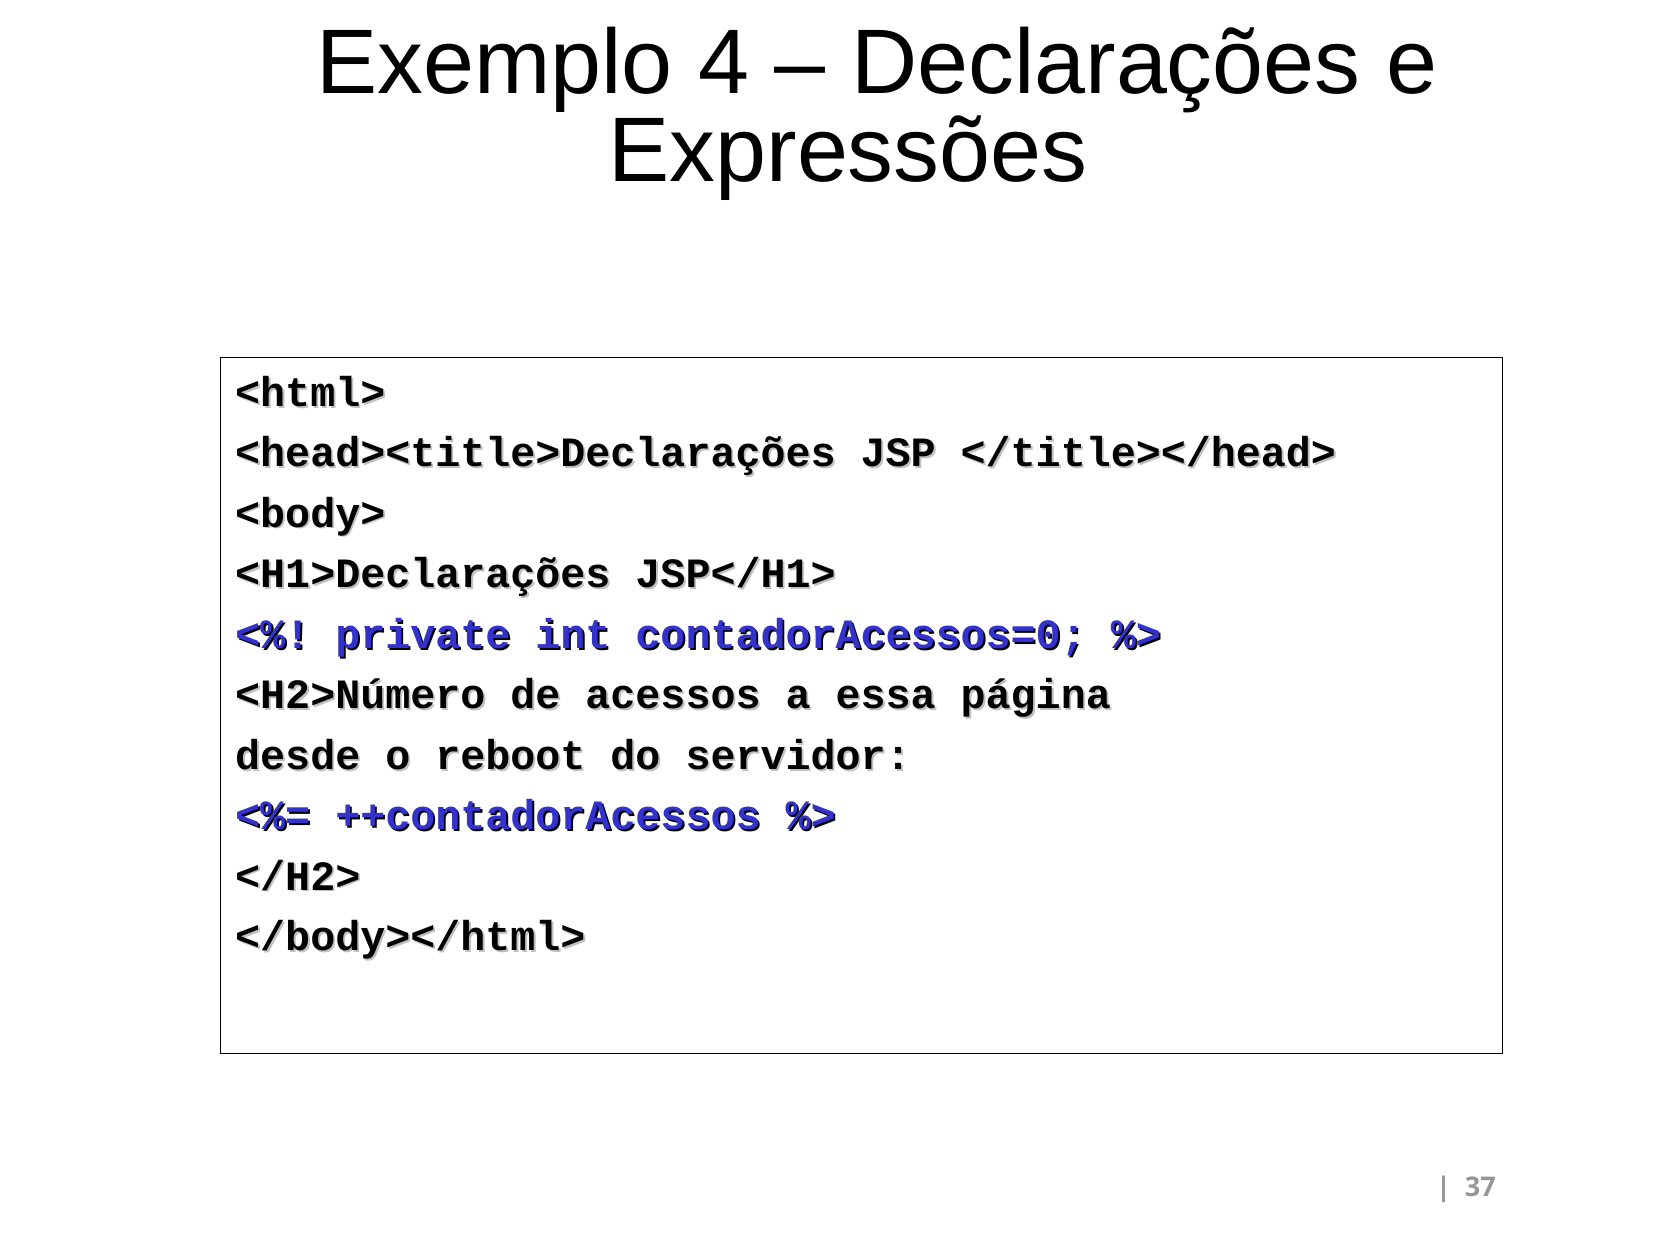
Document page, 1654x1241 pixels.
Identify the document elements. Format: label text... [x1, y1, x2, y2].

list <html> <head><title>Declarações JSP </title></head> <body> <H1>Declarações JSP</H1> <%! private int contadorAcessos=0; %> <H2>Número de acessos a essa página desde o reboot do servidor: <%= ++contadorAcessos %> </H2> </body></html> [220, 356, 1502, 1054]
text_box | <número> [711, 1162, 1511, 1217]
title Exemplo 4 – Declarações e Expressões [124, 0, 1599, 207]
